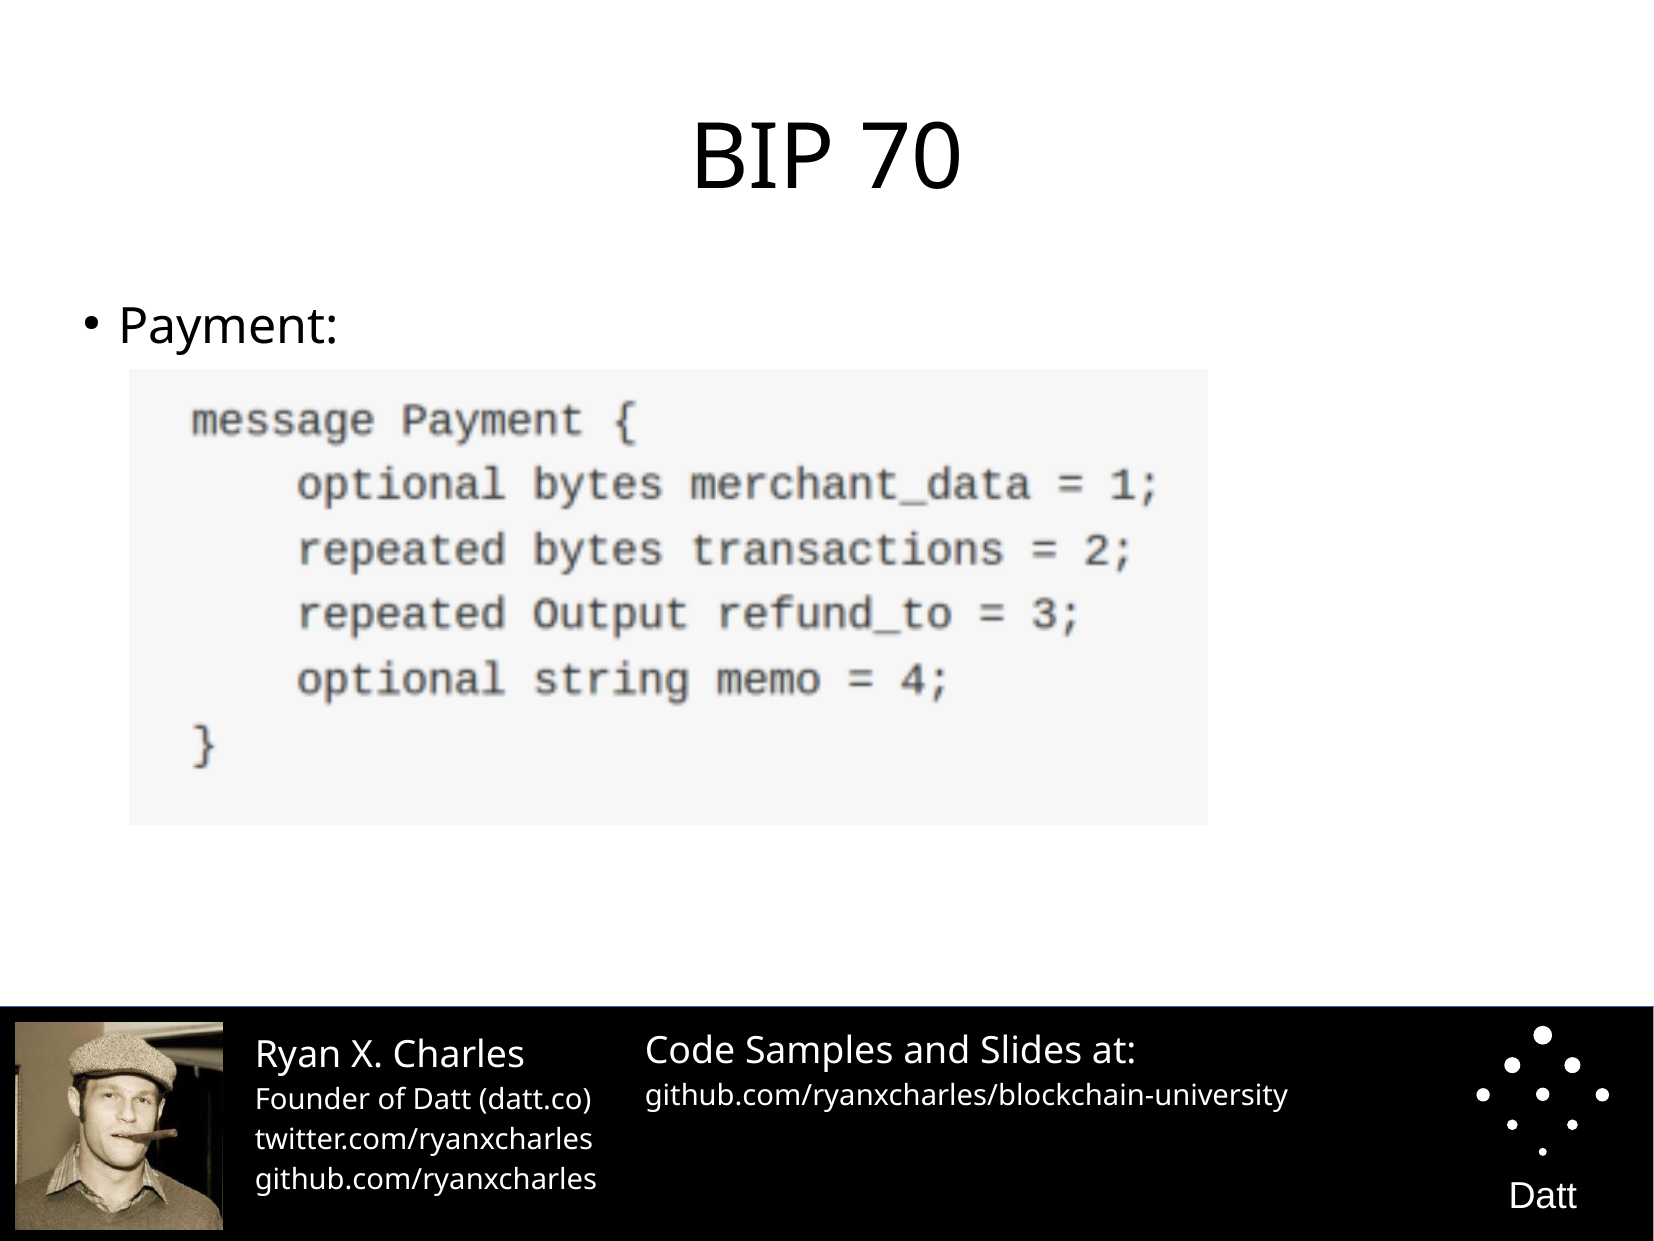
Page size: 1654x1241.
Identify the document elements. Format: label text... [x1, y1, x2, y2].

text_box [0, 1006, 1654, 1241]
text_box Ryan X. Charles Founder of Datt (datt.co) twitter.com/ryanxcharles github.com/ryanxcharles [240, 1020, 976, 1241]
picture [15, 1022, 223, 1231]
picture [129, 369, 1208, 826]
subtitle Payment: [82, 290, 1571, 1010]
picture [1475, 1023, 1611, 1159]
title BIP 70 [82, 49, 1571, 257]
text_box Code Samples and Slides at: github.com/ryanxcharles/blockchain-university [630, 1015, 1403, 1156]
text_box Datt [1452, 1167, 1633, 1241]
